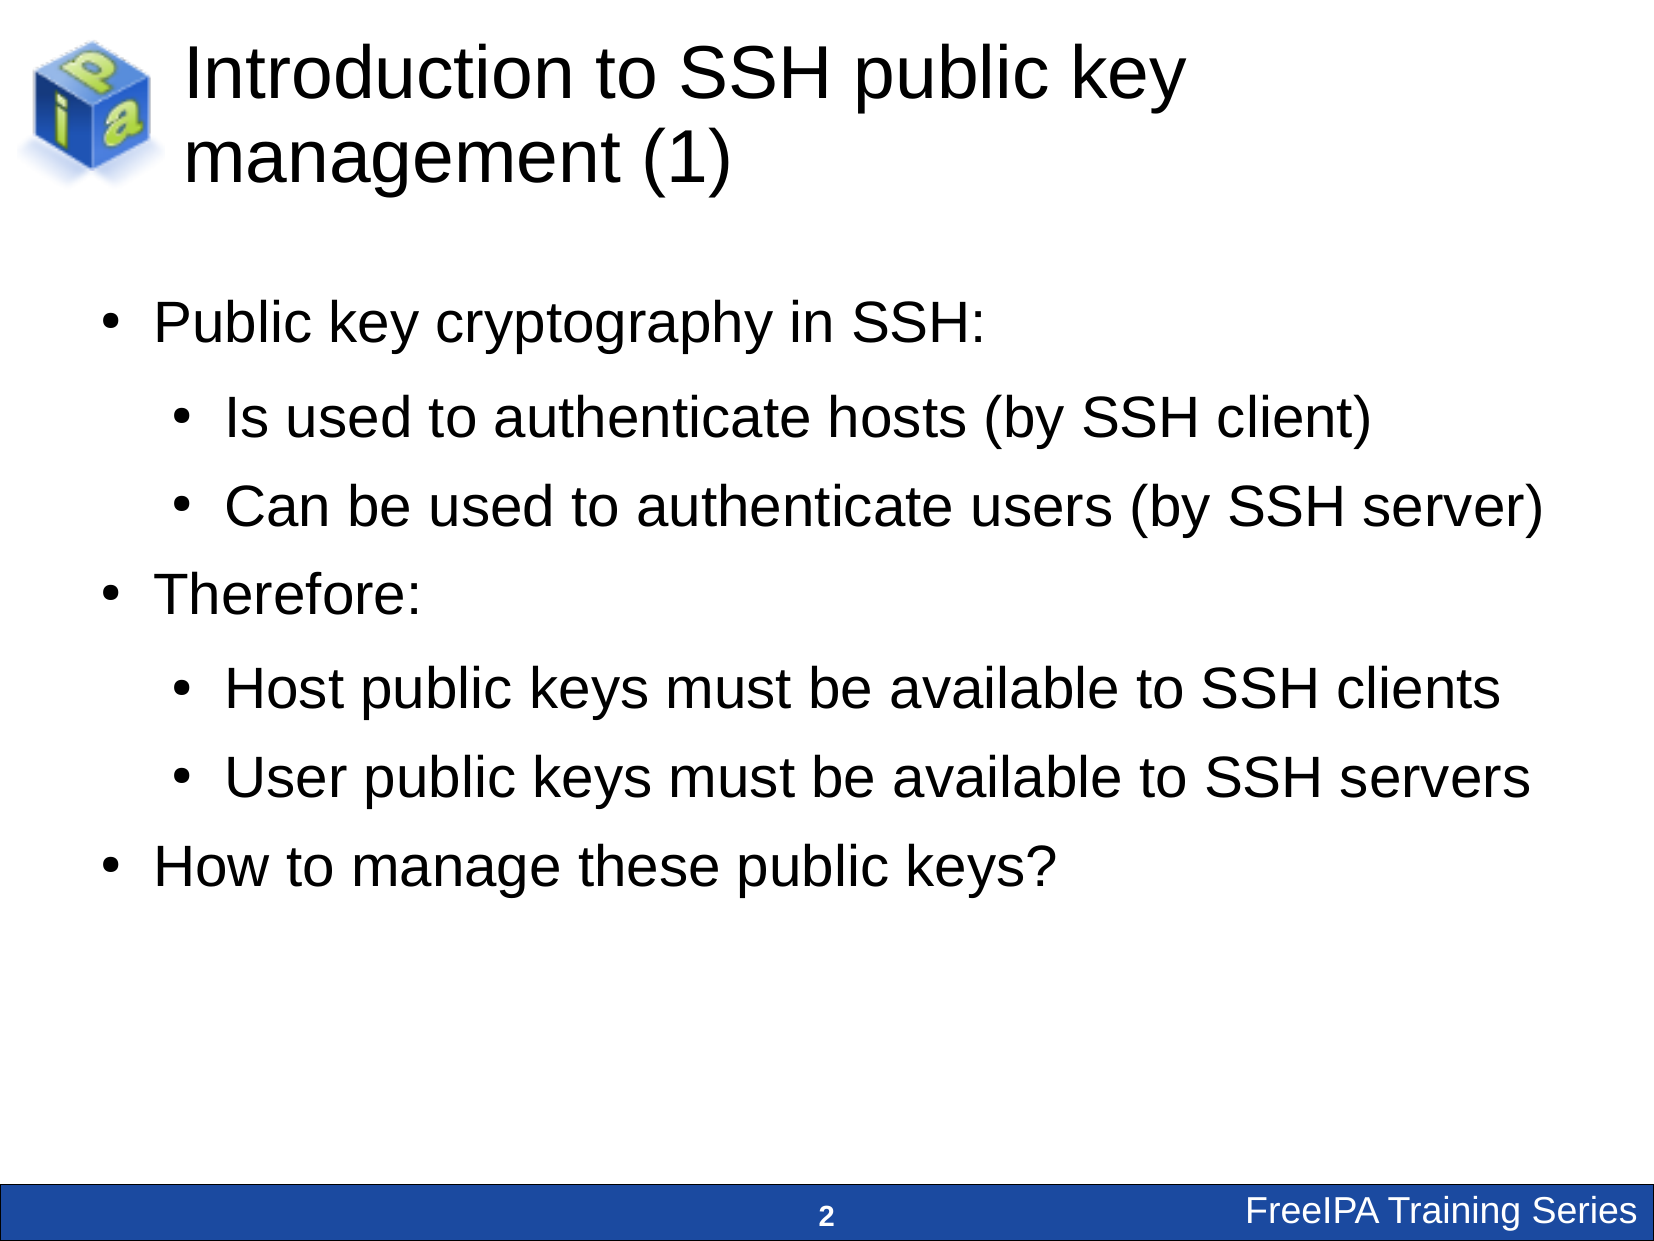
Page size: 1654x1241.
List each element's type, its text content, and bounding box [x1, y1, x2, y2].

title Introduction to SSH public key management (1) [183, 30, 1571, 199]
list Public key cryptography in SSH: Is used to authenticate hosts (by SSH client) Can be used to authenticate users (by SSH server) Therefore: Host public keys must be available to SSH clients User public keys must be available to SSH servers How to manage these public keys? [82, 290, 1571, 1109]
picture [17, 34, 165, 193]
